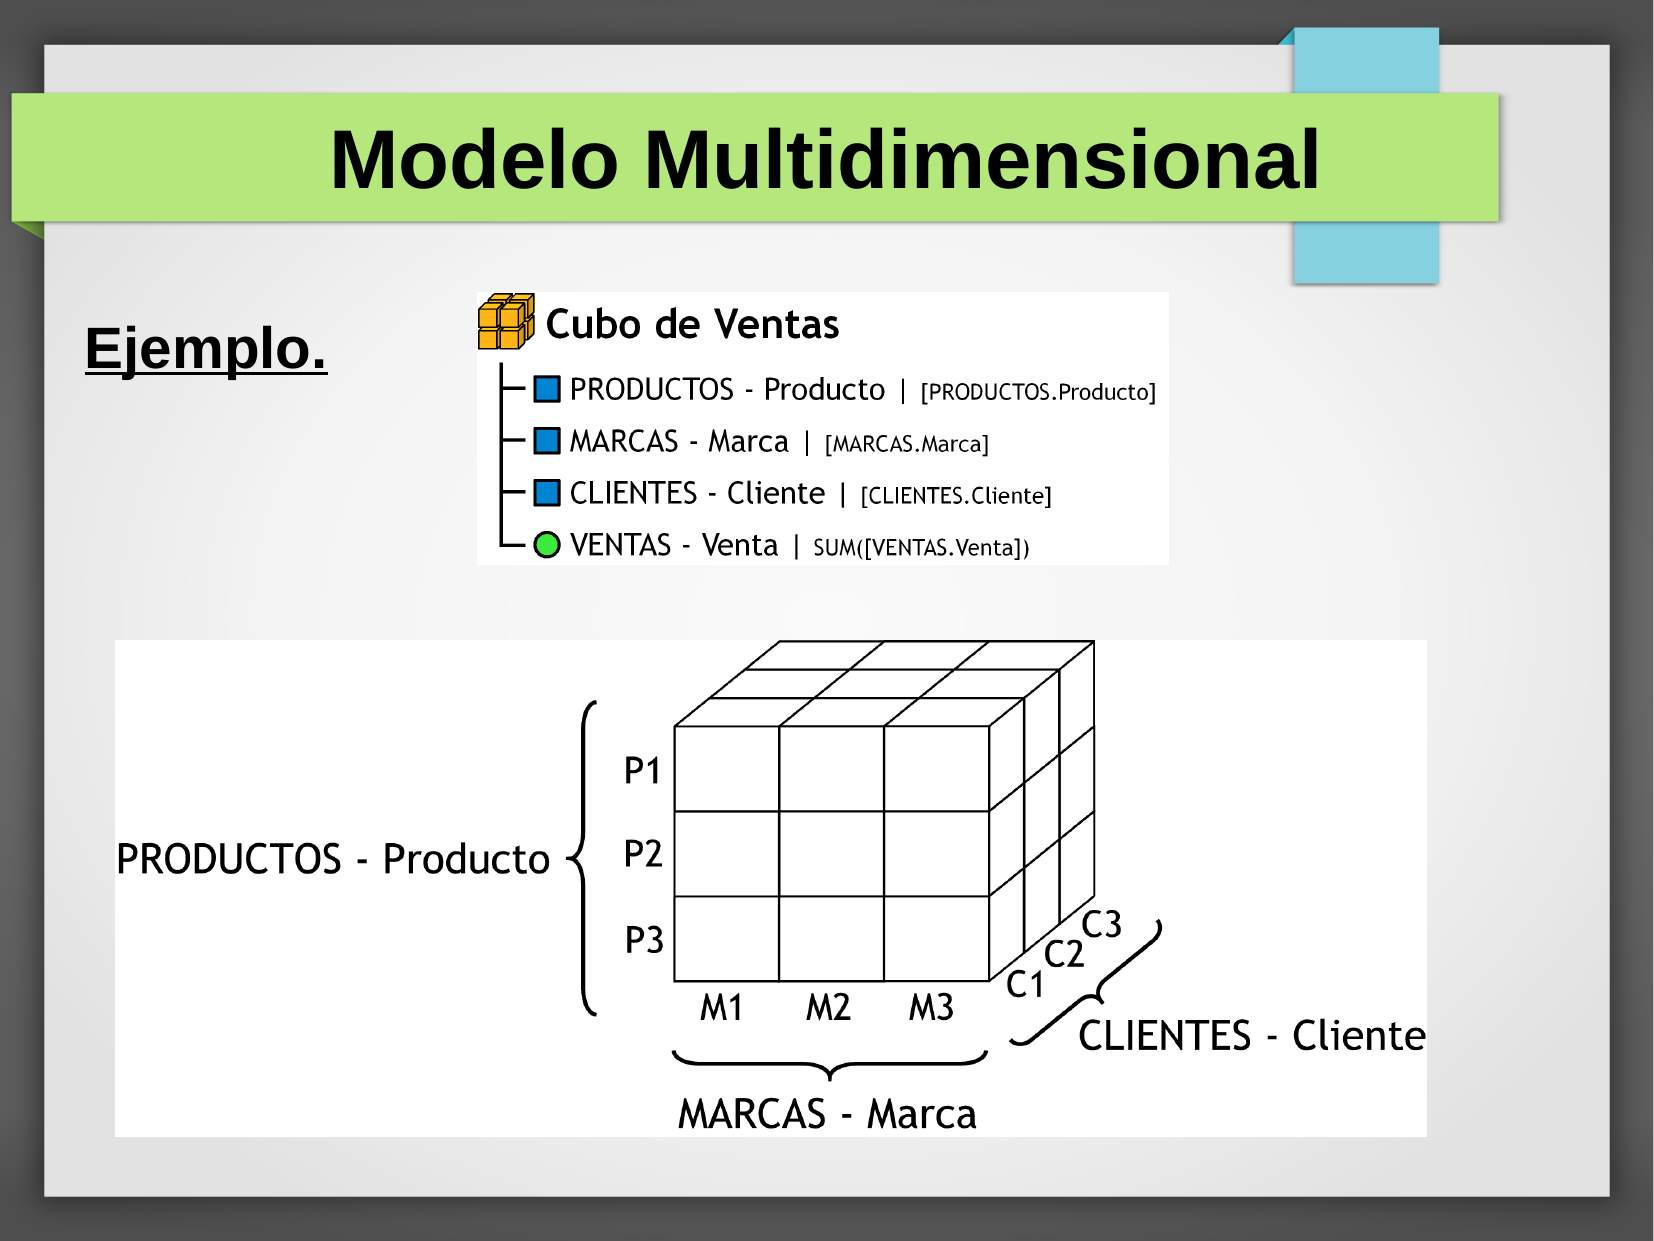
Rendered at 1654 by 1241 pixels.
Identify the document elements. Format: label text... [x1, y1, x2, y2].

picture [0, 0, 1654, 1241]
title Modelo Multidimensional [70, 106, 1583, 213]
text_box Ejemplo. [70, 308, 1588, 786]
